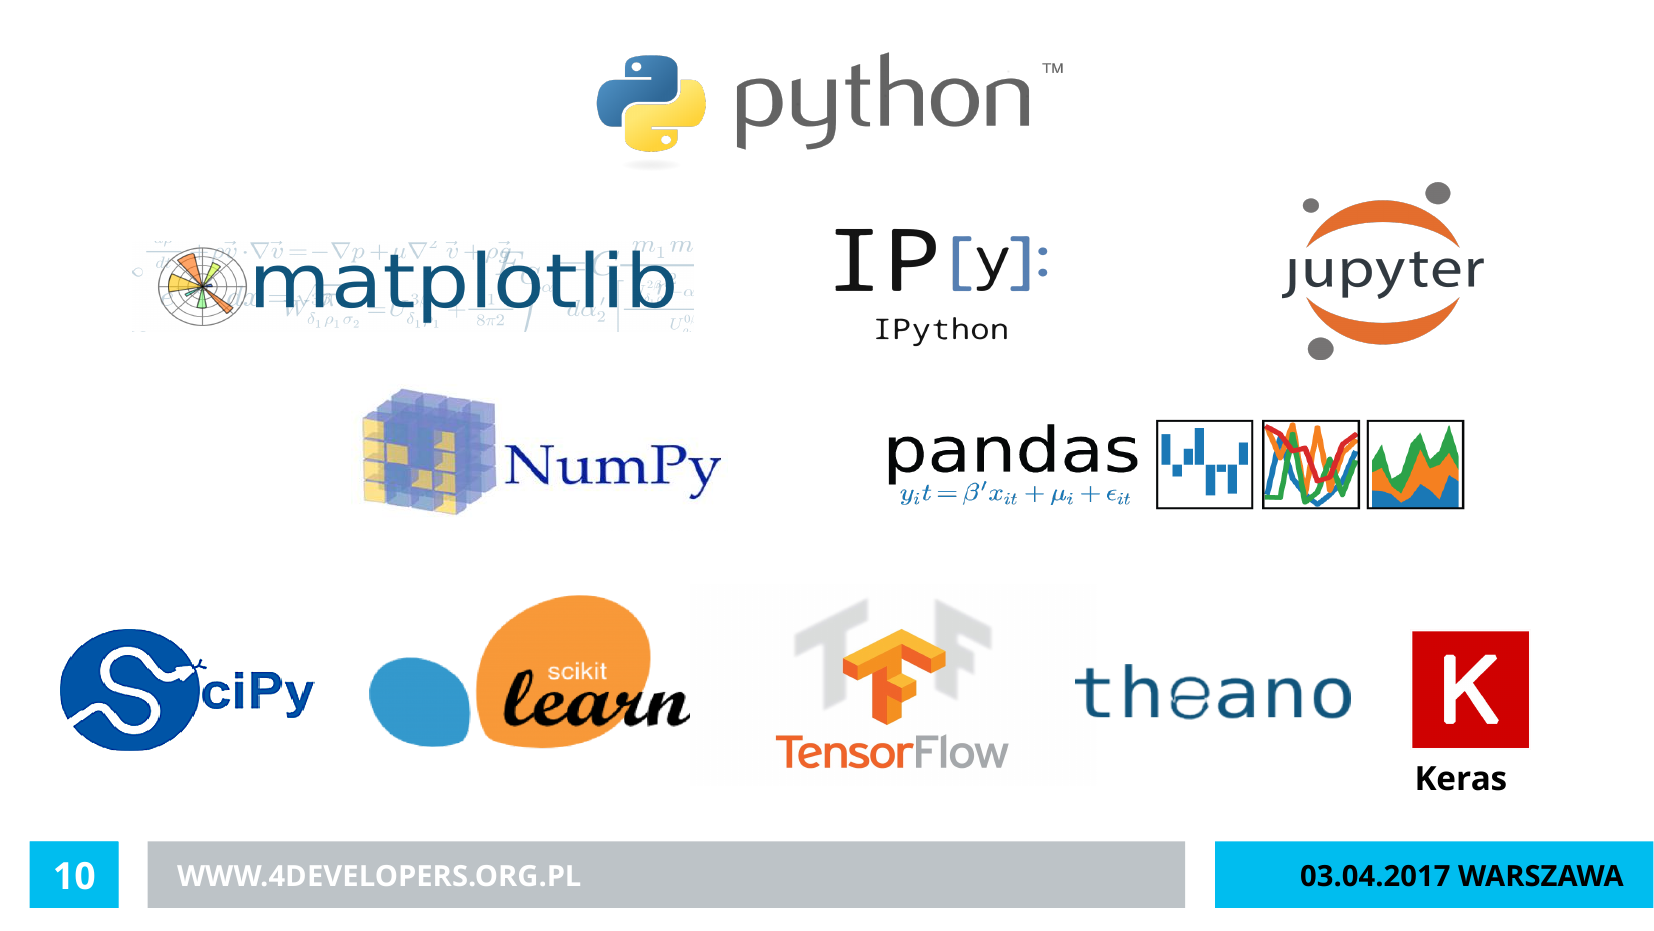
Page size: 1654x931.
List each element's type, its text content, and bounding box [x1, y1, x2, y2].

picture [351, 344, 728, 531]
picture [1282, 182, 1484, 360]
picture [869, 412, 1473, 519]
picture [548, 7, 1111, 392]
picture [60, 629, 315, 751]
picture [1410, 629, 1531, 747]
picture [132, 241, 694, 332]
picture [369, 543, 1351, 826]
text_box Keras [1399, 747, 1536, 801]
